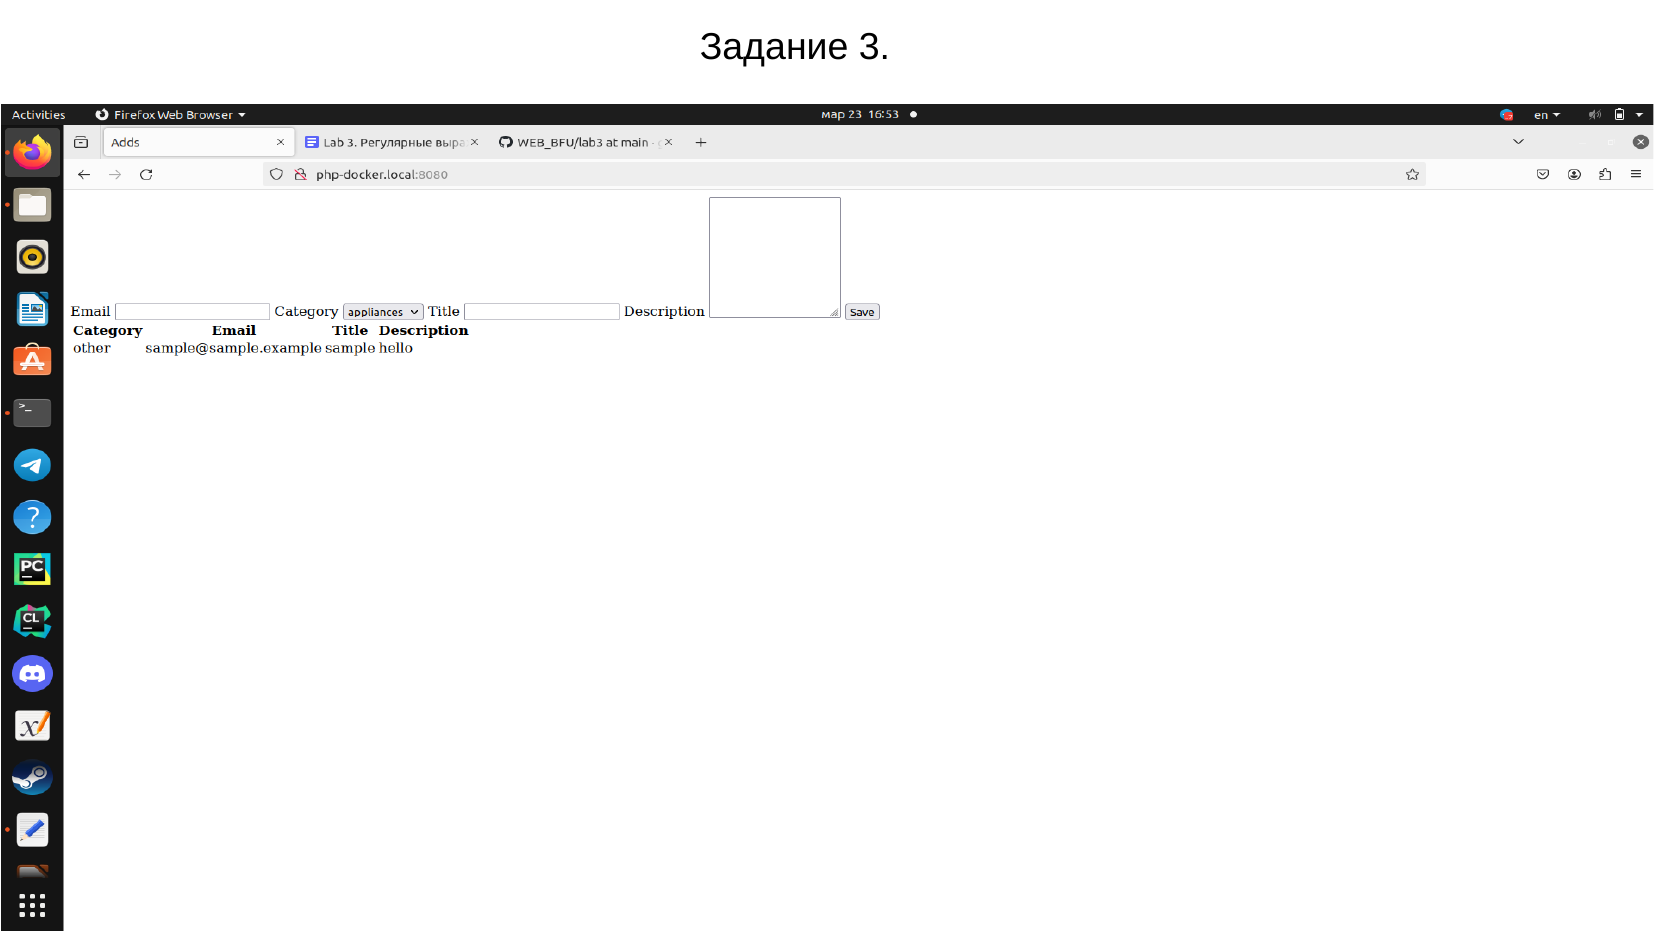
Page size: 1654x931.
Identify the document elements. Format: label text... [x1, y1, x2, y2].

picture [1, 104, 1654, 931]
text_box Задание 3. [450, 18, 1141, 76]
